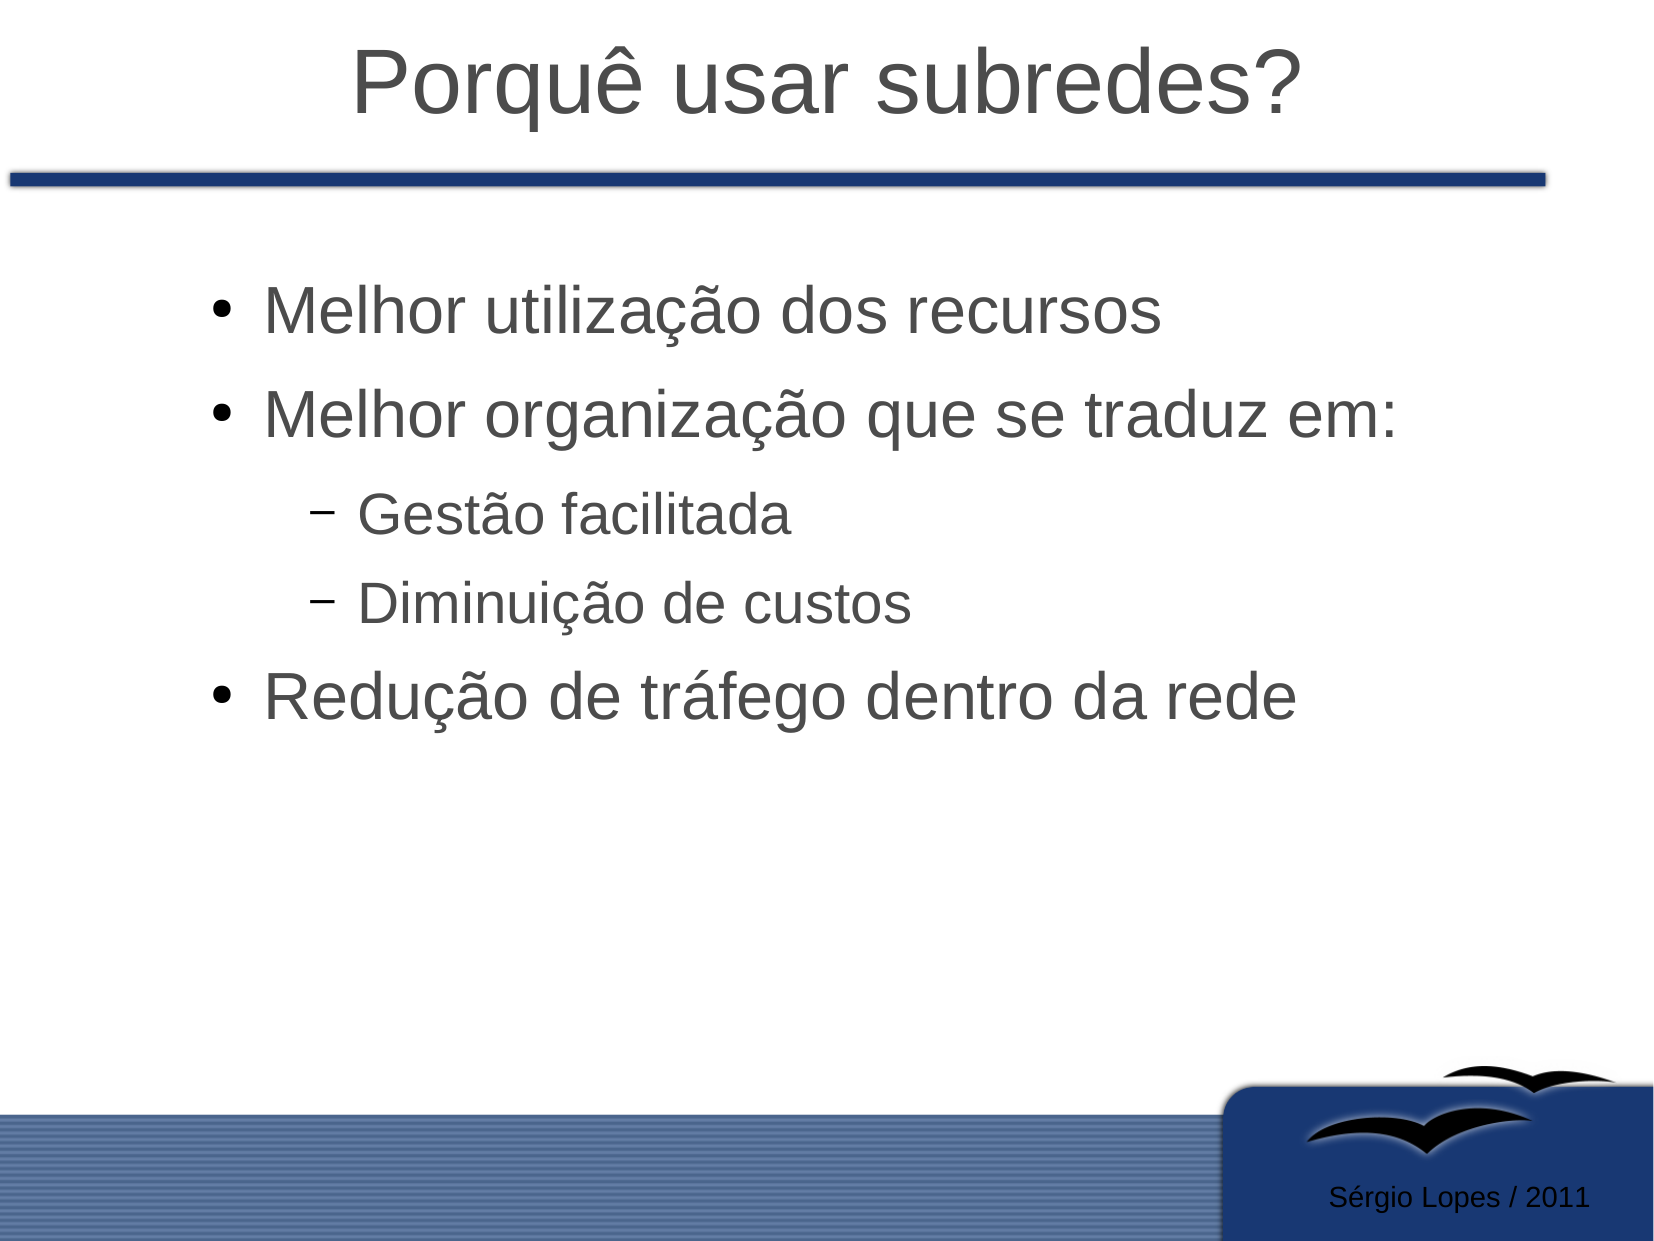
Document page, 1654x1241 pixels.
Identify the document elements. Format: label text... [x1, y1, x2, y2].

text_box Sérgio Lopes / 2011 [1328, 1181, 1588, 1214]
title Porquê usar subredes? [121, 0, 1534, 164]
picture [0, 0, 1654, 1241]
list Melhor utilização dos recursos Melhor organização que se traduz em: Gestão facilitada Diminuição de custos Redução de tráfego dentro da rede [121, 273, 1534, 1056]
